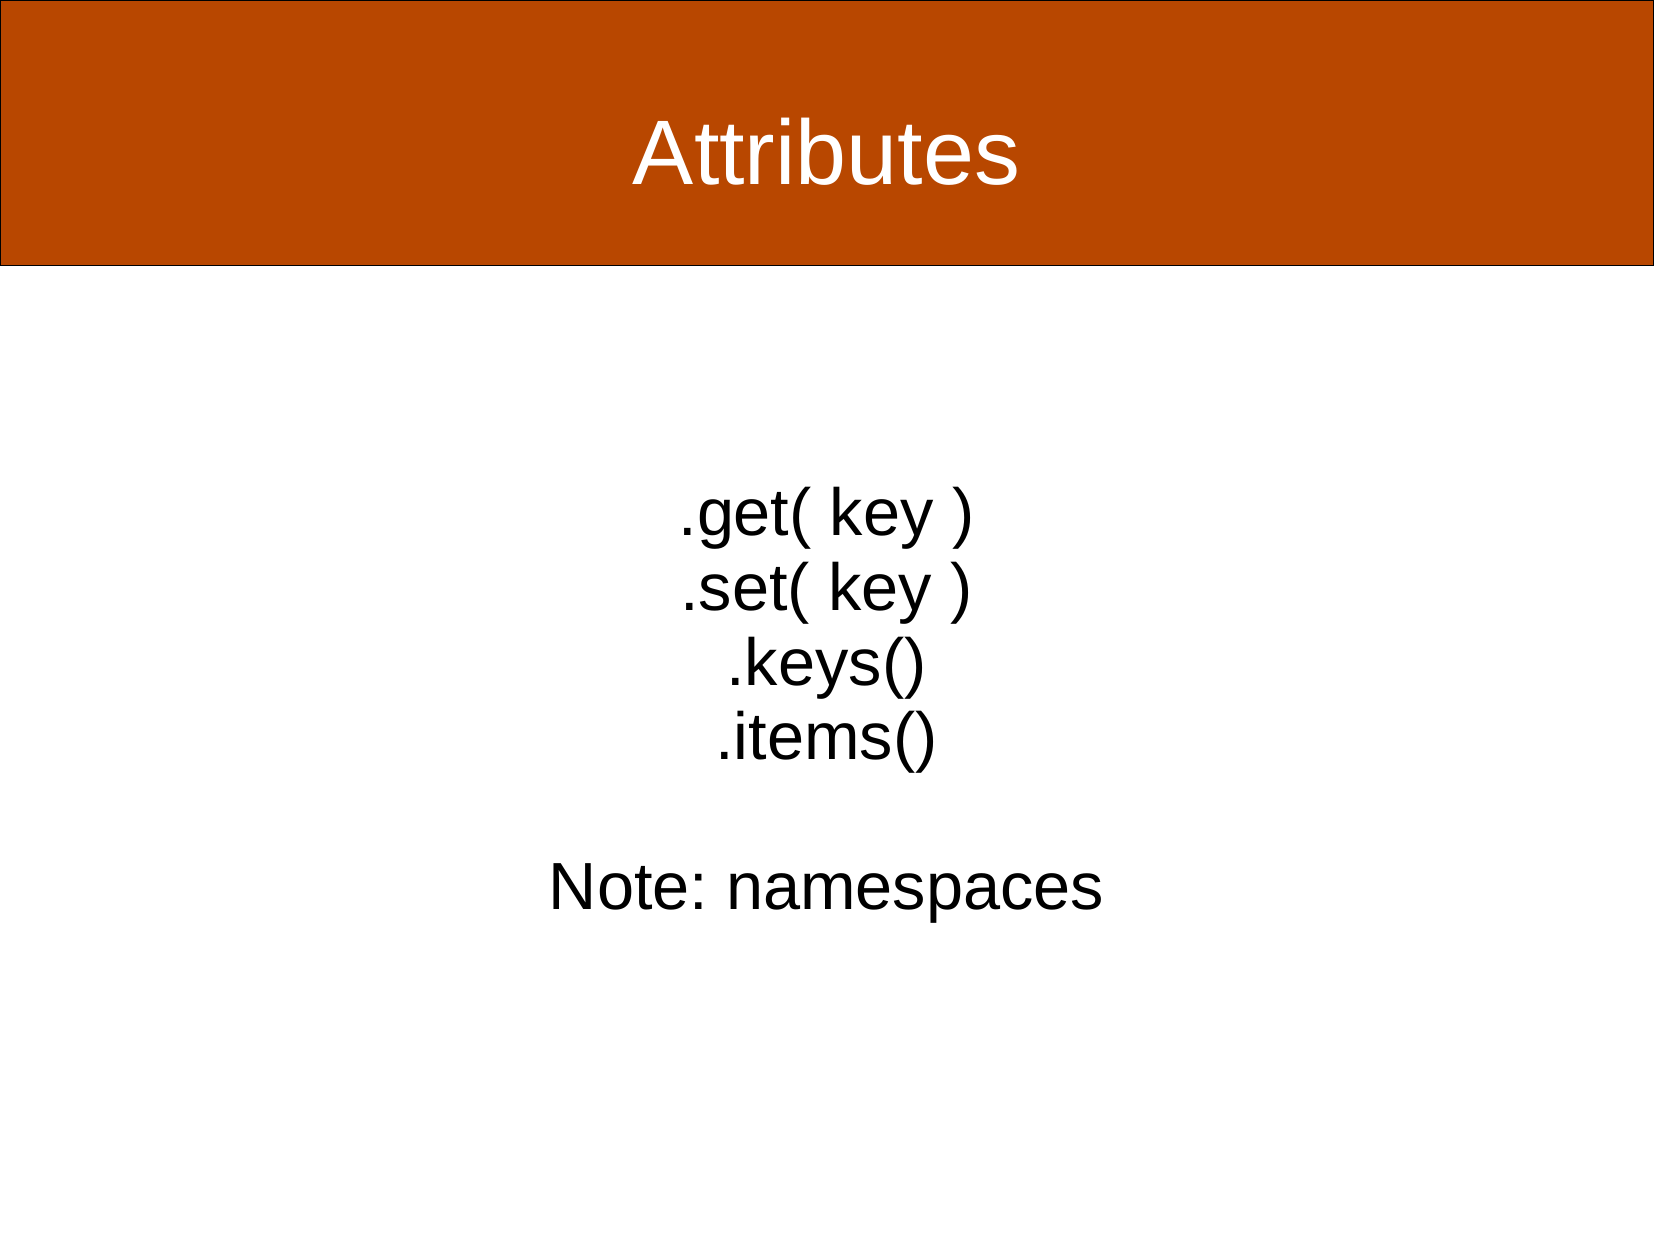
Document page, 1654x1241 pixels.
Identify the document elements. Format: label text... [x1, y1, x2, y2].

subtitle .get( key ) .set( key ) .keys() .items() Note: namespaces [82, 297, 1571, 1102]
title Attributes [82, 56, 1571, 250]
